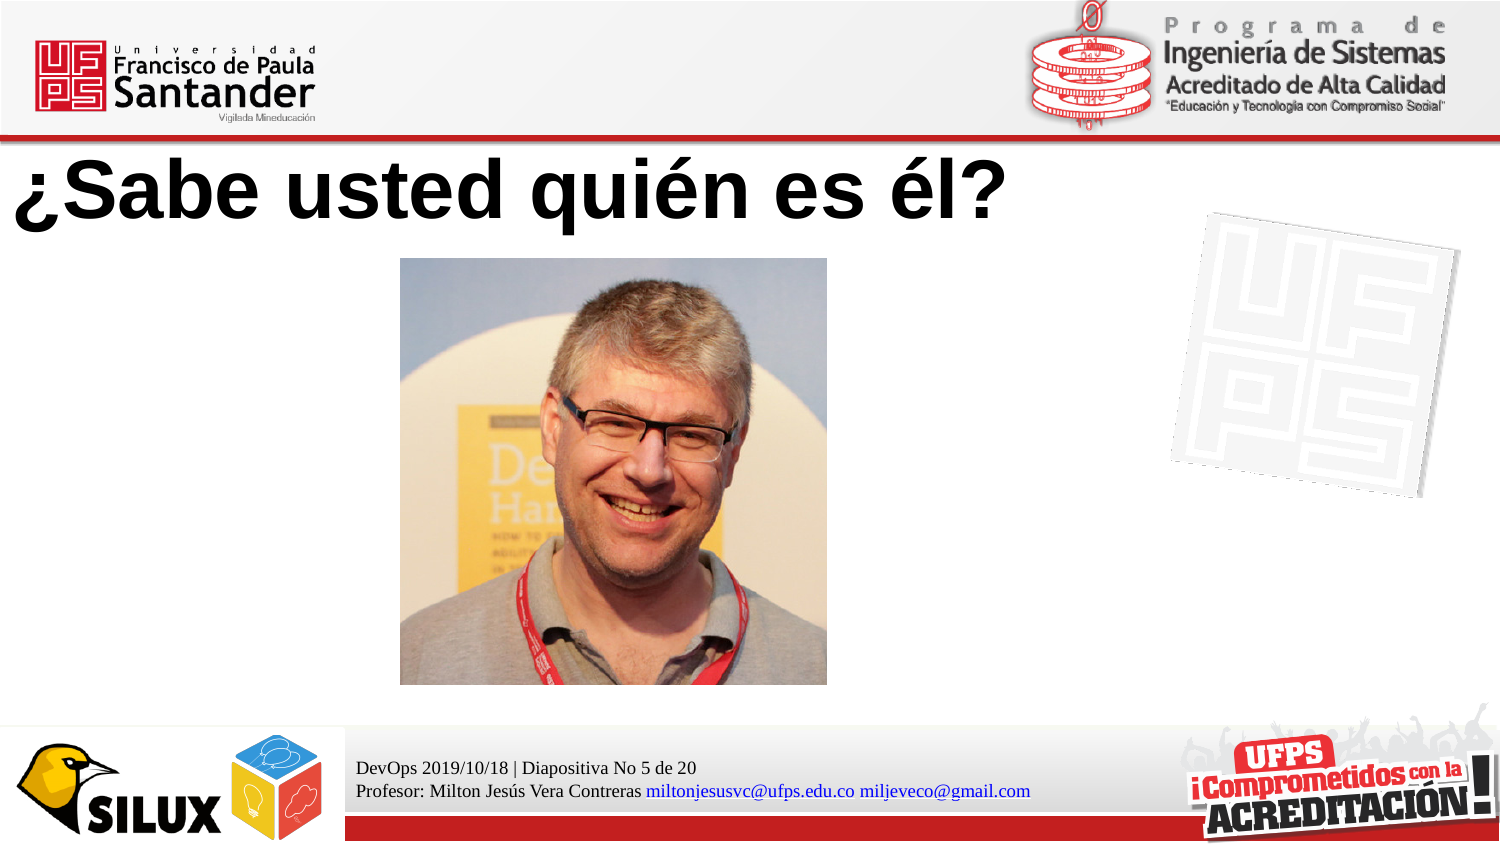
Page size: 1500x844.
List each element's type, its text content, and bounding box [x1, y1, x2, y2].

picture [1180, 702, 1500, 844]
picture [1023, 0, 1445, 135]
picture [1170, 214, 1453, 497]
picture [20, 33, 324, 131]
picture [11, 734, 329, 842]
text_box ¿Sabe usted quién es él? [0, 135, 1026, 244]
picture [400, 258, 827, 686]
